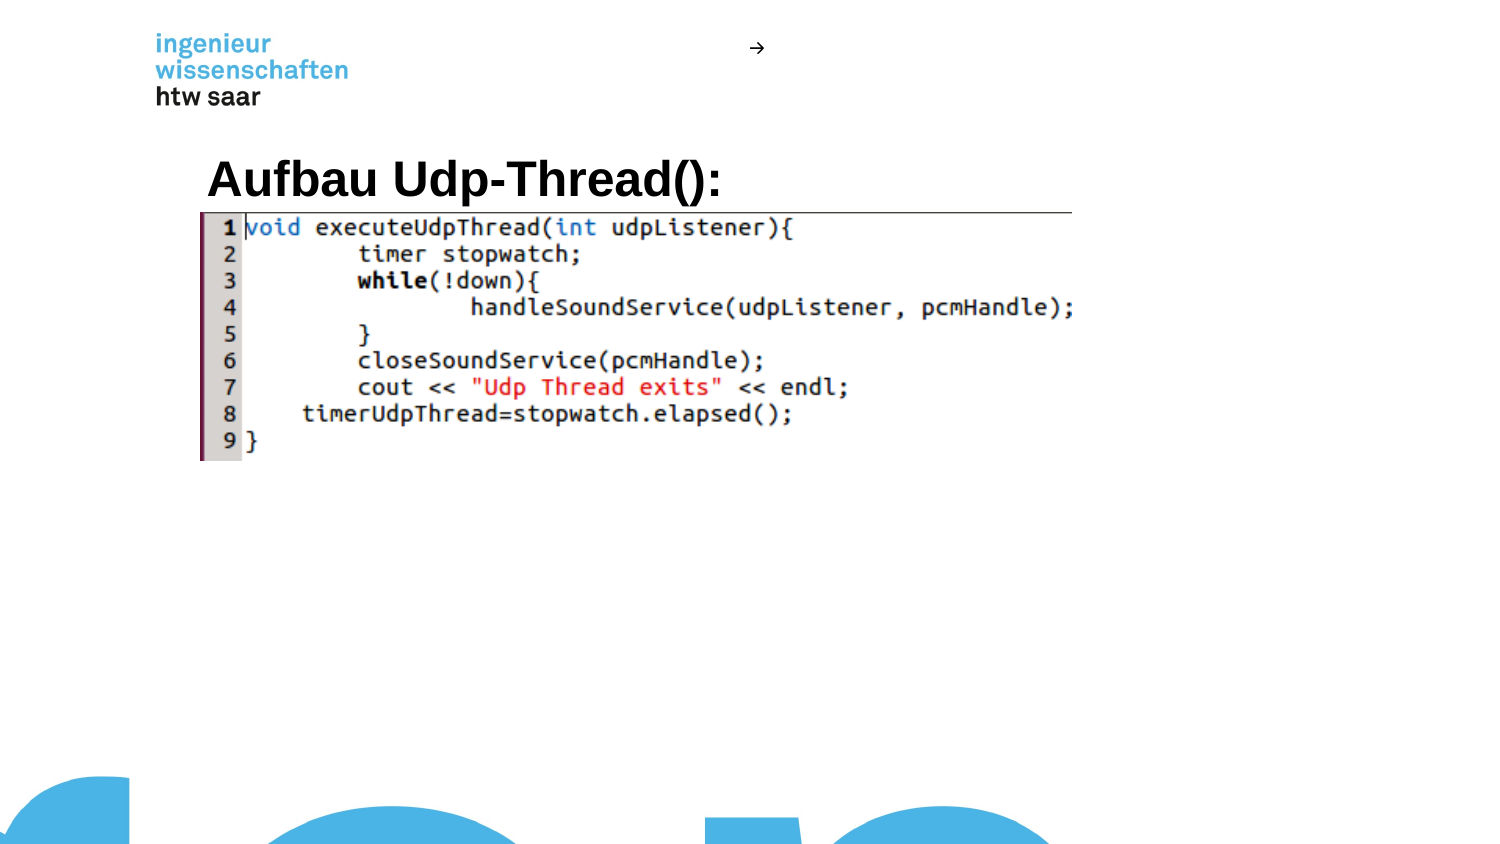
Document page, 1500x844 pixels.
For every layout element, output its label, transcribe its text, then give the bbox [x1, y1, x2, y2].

picture [0, 0, 1125, 844]
title Aufbau Udp-Thread(): [200, 140, 1271, 213]
